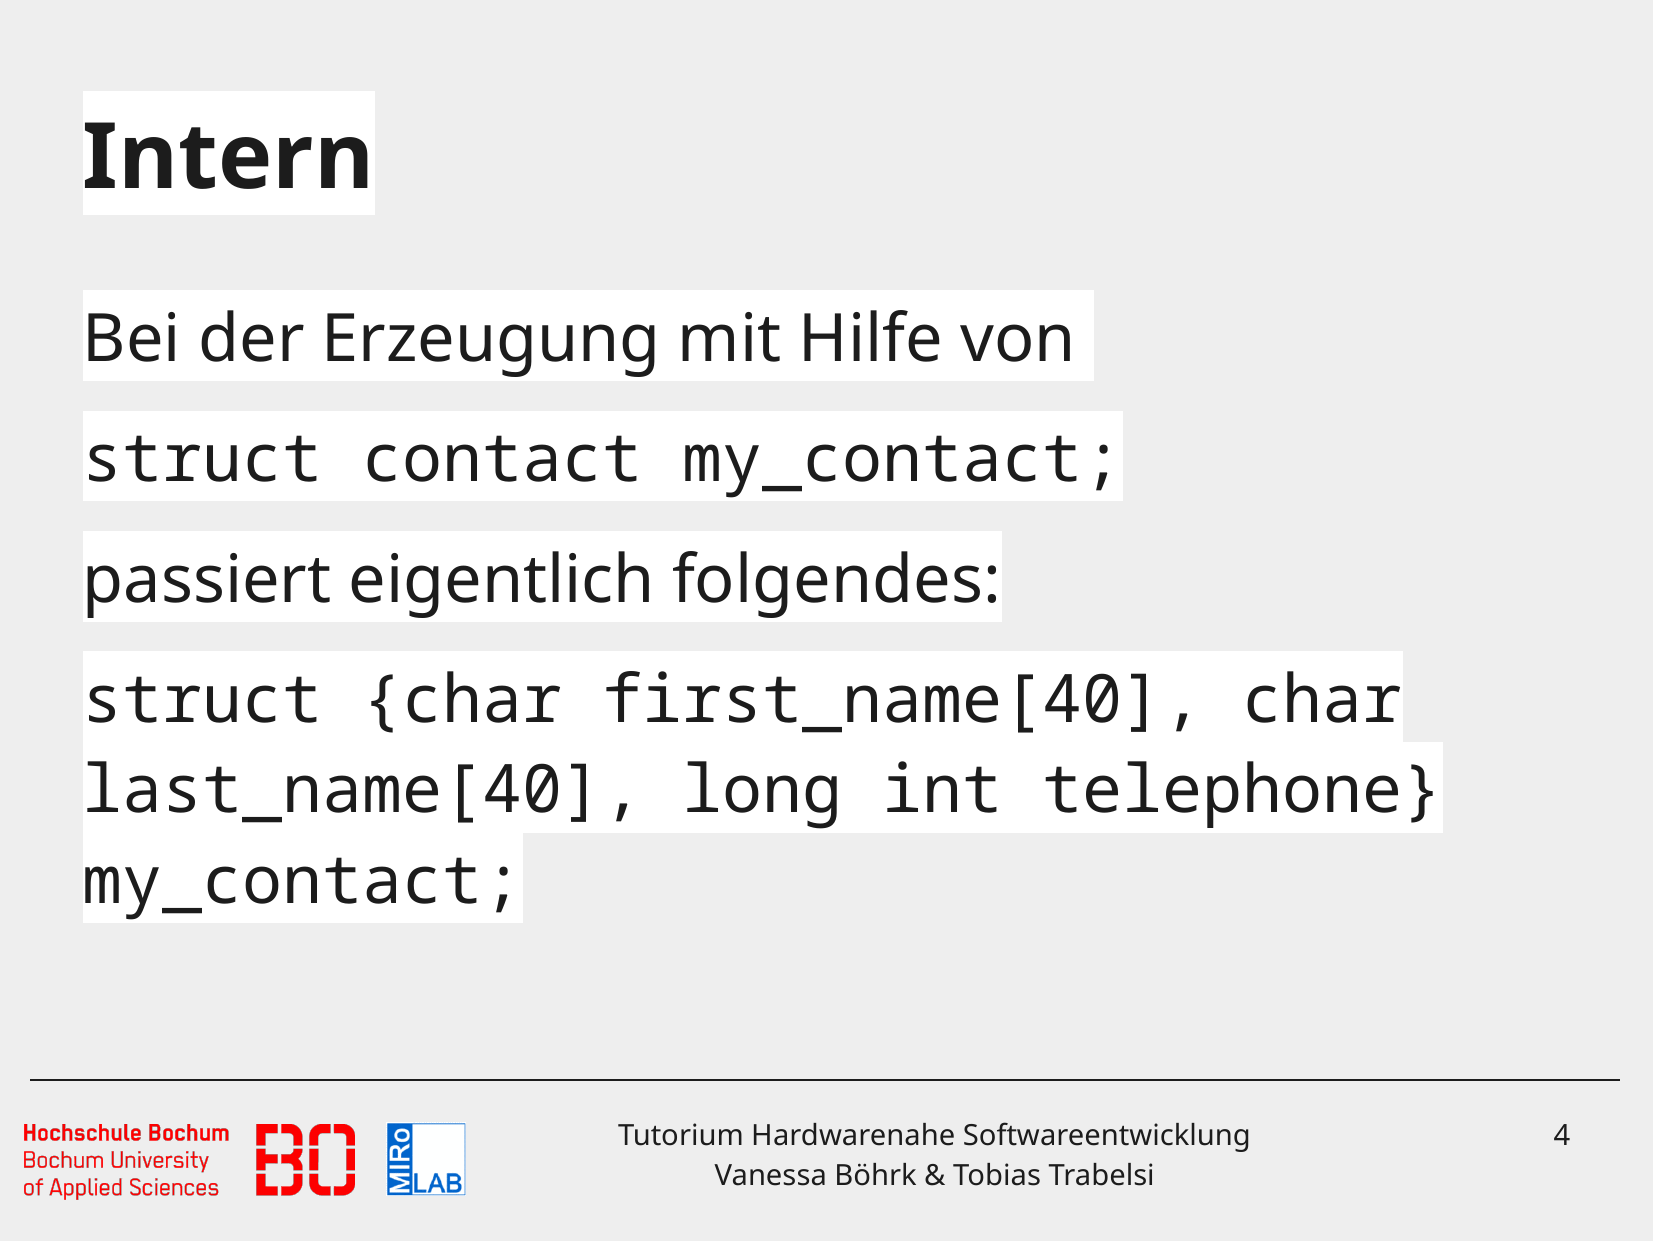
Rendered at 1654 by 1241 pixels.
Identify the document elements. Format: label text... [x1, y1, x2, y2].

picture [386, 1122, 466, 1196]
title Intern [82, 49, 1561, 257]
picture [24, 1124, 355, 1200]
list Bei der Erzeugung mit Hilfe von struct contact my_contact; passiert eigentlich folgendes: struct {char first_name[40], char last_name[40], long int telephone} my_contact; [82, 290, 1571, 1010]
